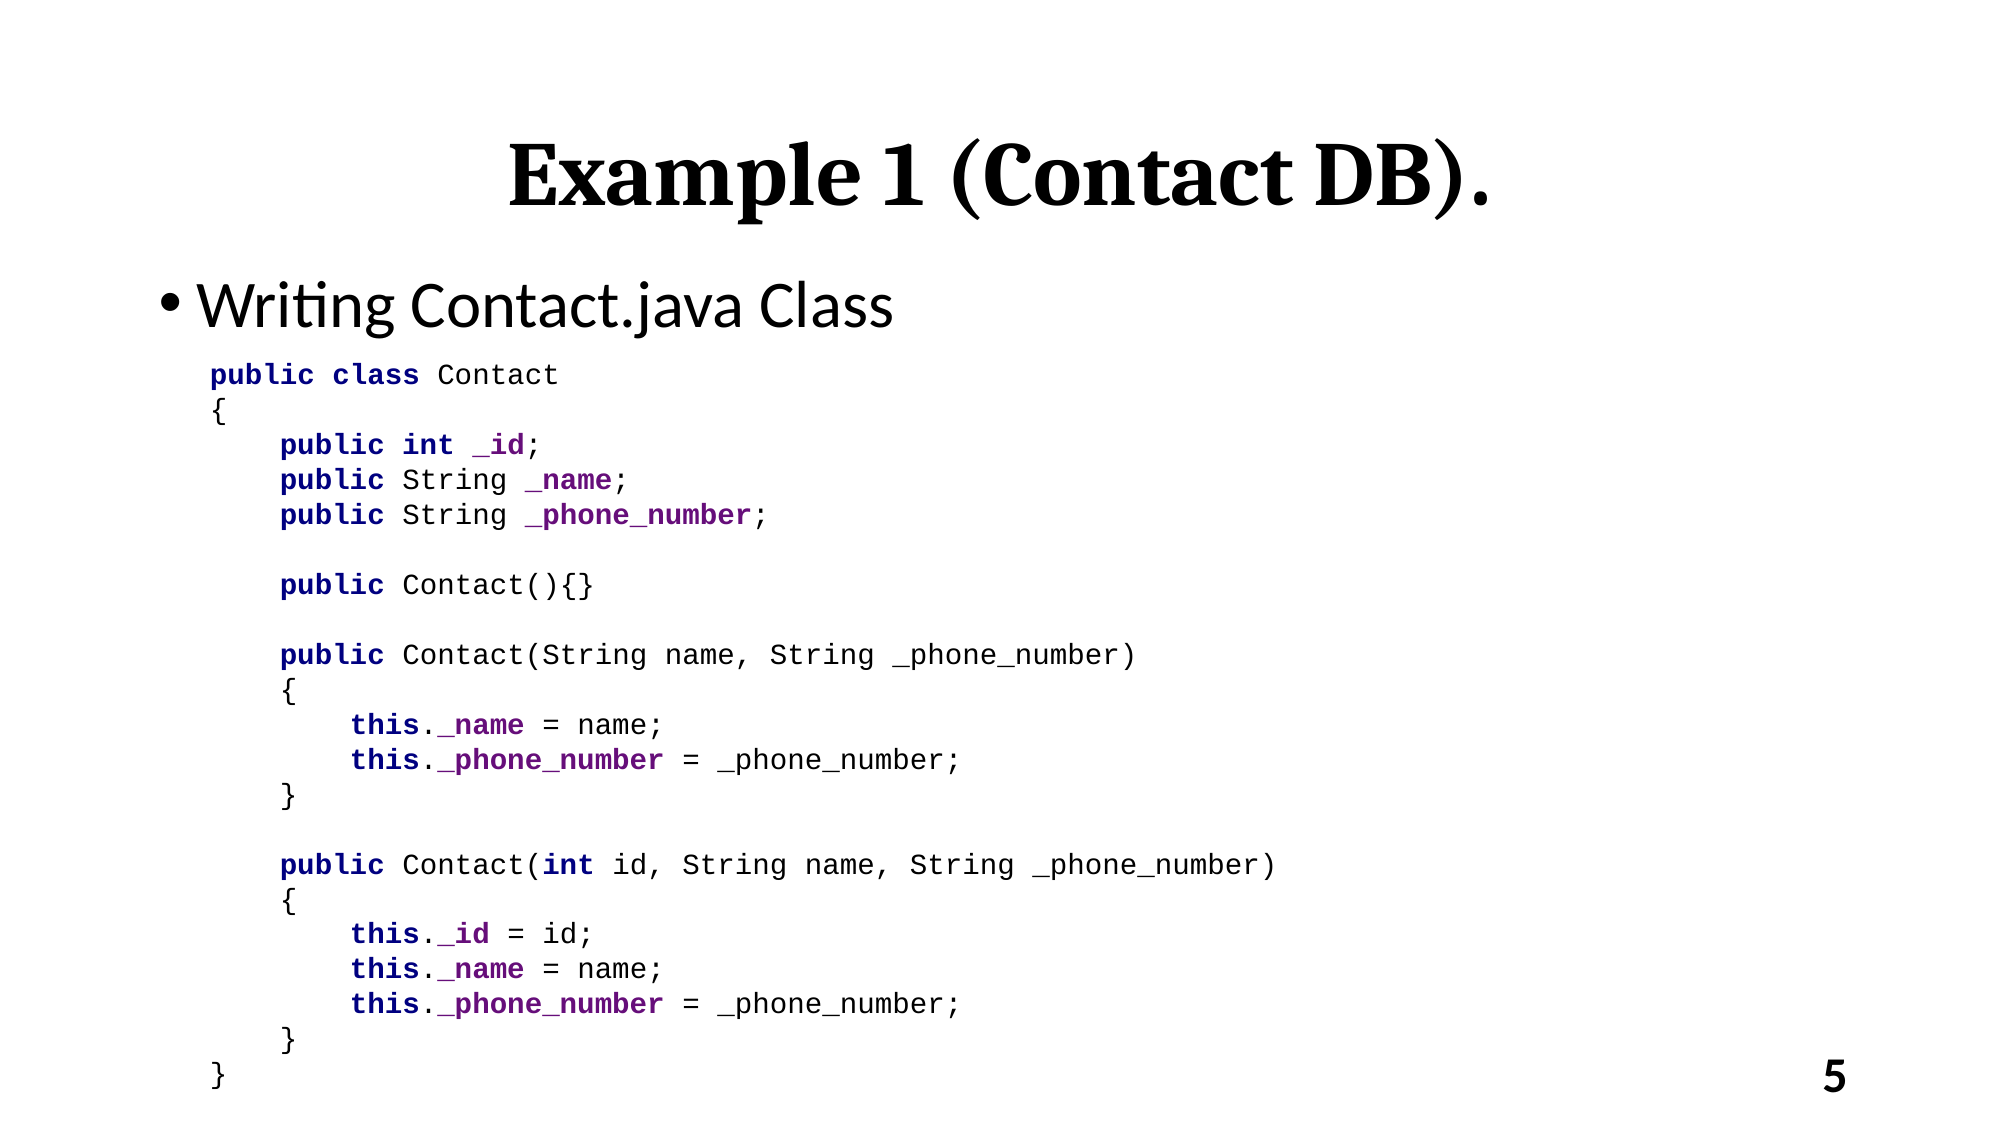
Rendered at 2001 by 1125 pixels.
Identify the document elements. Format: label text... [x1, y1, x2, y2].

text_box public class Contact { public int _id; public String _name; public String _phone_number; public Contact(){} public Contact(String name, String _phone_number) { this._name = name; this._phone_number = _phone_number; } public Contact(int id, String name, String _phone_number) { this._id = id; this._name = name; this._phone_number = _phone_number; } } [194, 347, 1718, 1098]
title Example 1 (Contact DB). [137, 59, 1863, 278]
slide_number <number> [1412, 1042, 1863, 1103]
list Writing Contact.java Class [143, 261, 1869, 991]
